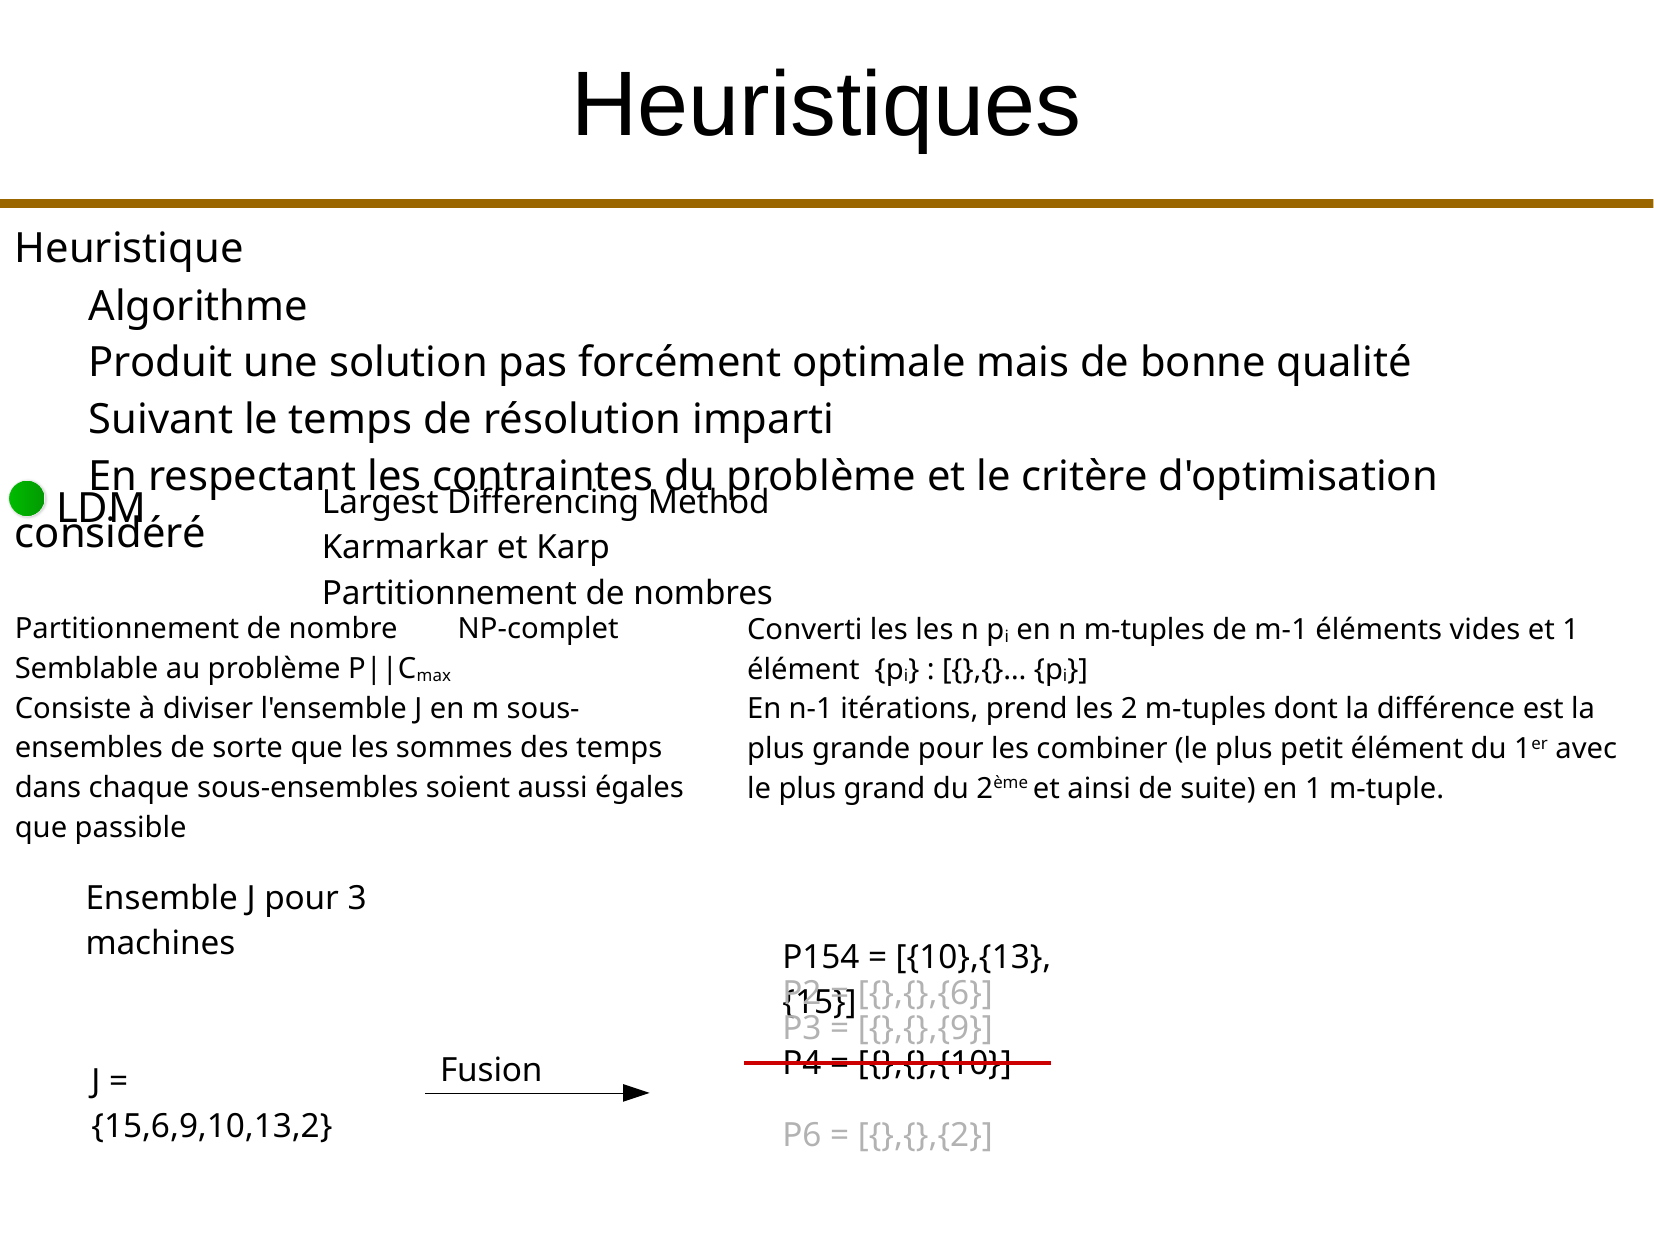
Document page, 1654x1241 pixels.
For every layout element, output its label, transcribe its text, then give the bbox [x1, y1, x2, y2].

text_box P4 = [{},{},{10}] [767, 1065, 1028, 1086]
picture [6, 478, 50, 521]
text_box Partitionnement de nombre NP-complet Semblable au problème P||Cmax Consiste à diviser l'ensemble J en m sous-ensembles de sorte que les sommes des temps dans chaque sous-ensembles soient aussi égales que passible [0, 600, 733, 793]
text_box Fusion [425, 1038, 674, 1130]
text_box P2 = [{},{},{6}] [767, 961, 1028, 996]
title Heuristiques [82, 34, 1571, 174]
text_box LDM [41, 470, 237, 534]
text_box Heuristique Algorithme Produit une solution pas forcément optimale mais de bonne qualité Suivant le temps de résolution imparti En respectant les contraintes du problème et le critère d'optimisation considéré [0, 210, 1654, 465]
text_box P4 = [{},{},{10}] [767, 1032, 1028, 1061]
text_box J = {15,6,9,10,13,2} [76, 1049, 384, 1103]
text_box Ensemble J pour 3 machines [70, 866, 532, 920]
text_box Converti les les n pi en n m-tuples de m-1 éléments vides et 1 élément {pi} : [{},{}… {pi}] En n-1 itérations, prend les 2 m-tuples dont la différence est la plus grande pour les combiner (le plus petit élément du 1er avec le plus grand du 2ème et ainsi de suite) en 1 m-tuple. [732, 600, 1654, 805]
text_box P3 = [{},{},{9}] [767, 996, 1028, 1032]
text_box Largest Differencing Method Karmarkar et Karp Partitionnement de nombres [307, 470, 810, 600]
text_box P6 = [{},{},{2}] [767, 1103, 1028, 1157]
text_box P154 = [{10},{13},{15}] [767, 925, 1123, 981]
